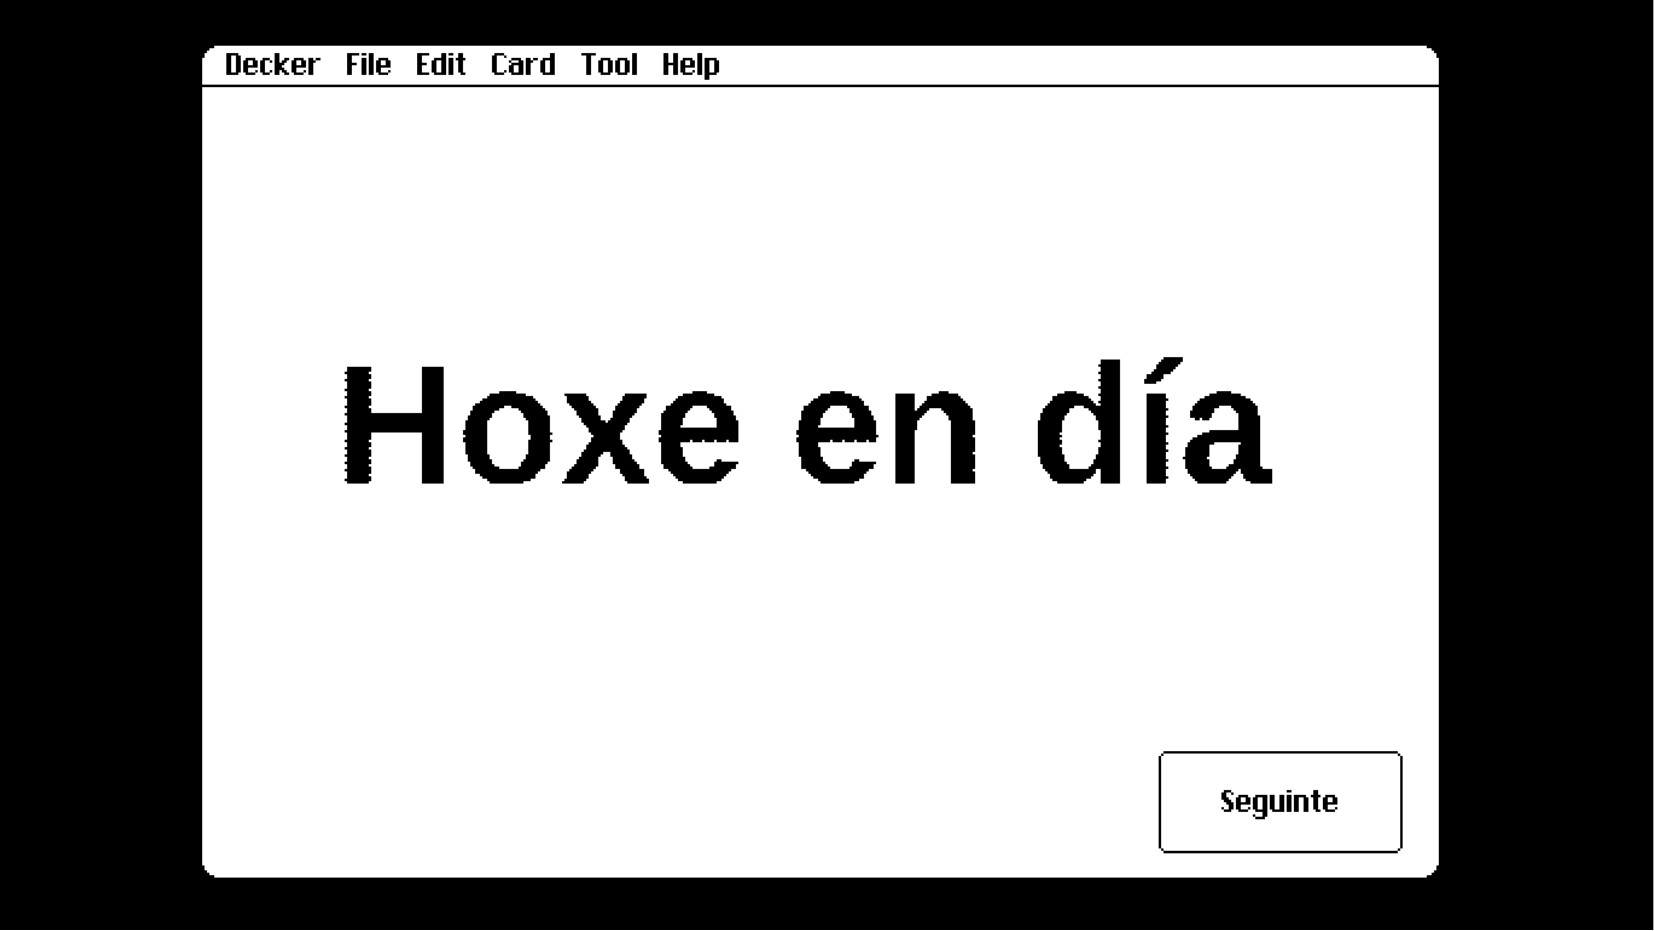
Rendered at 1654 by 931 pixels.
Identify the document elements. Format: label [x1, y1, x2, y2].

picture [195, 41, 1445, 886]
